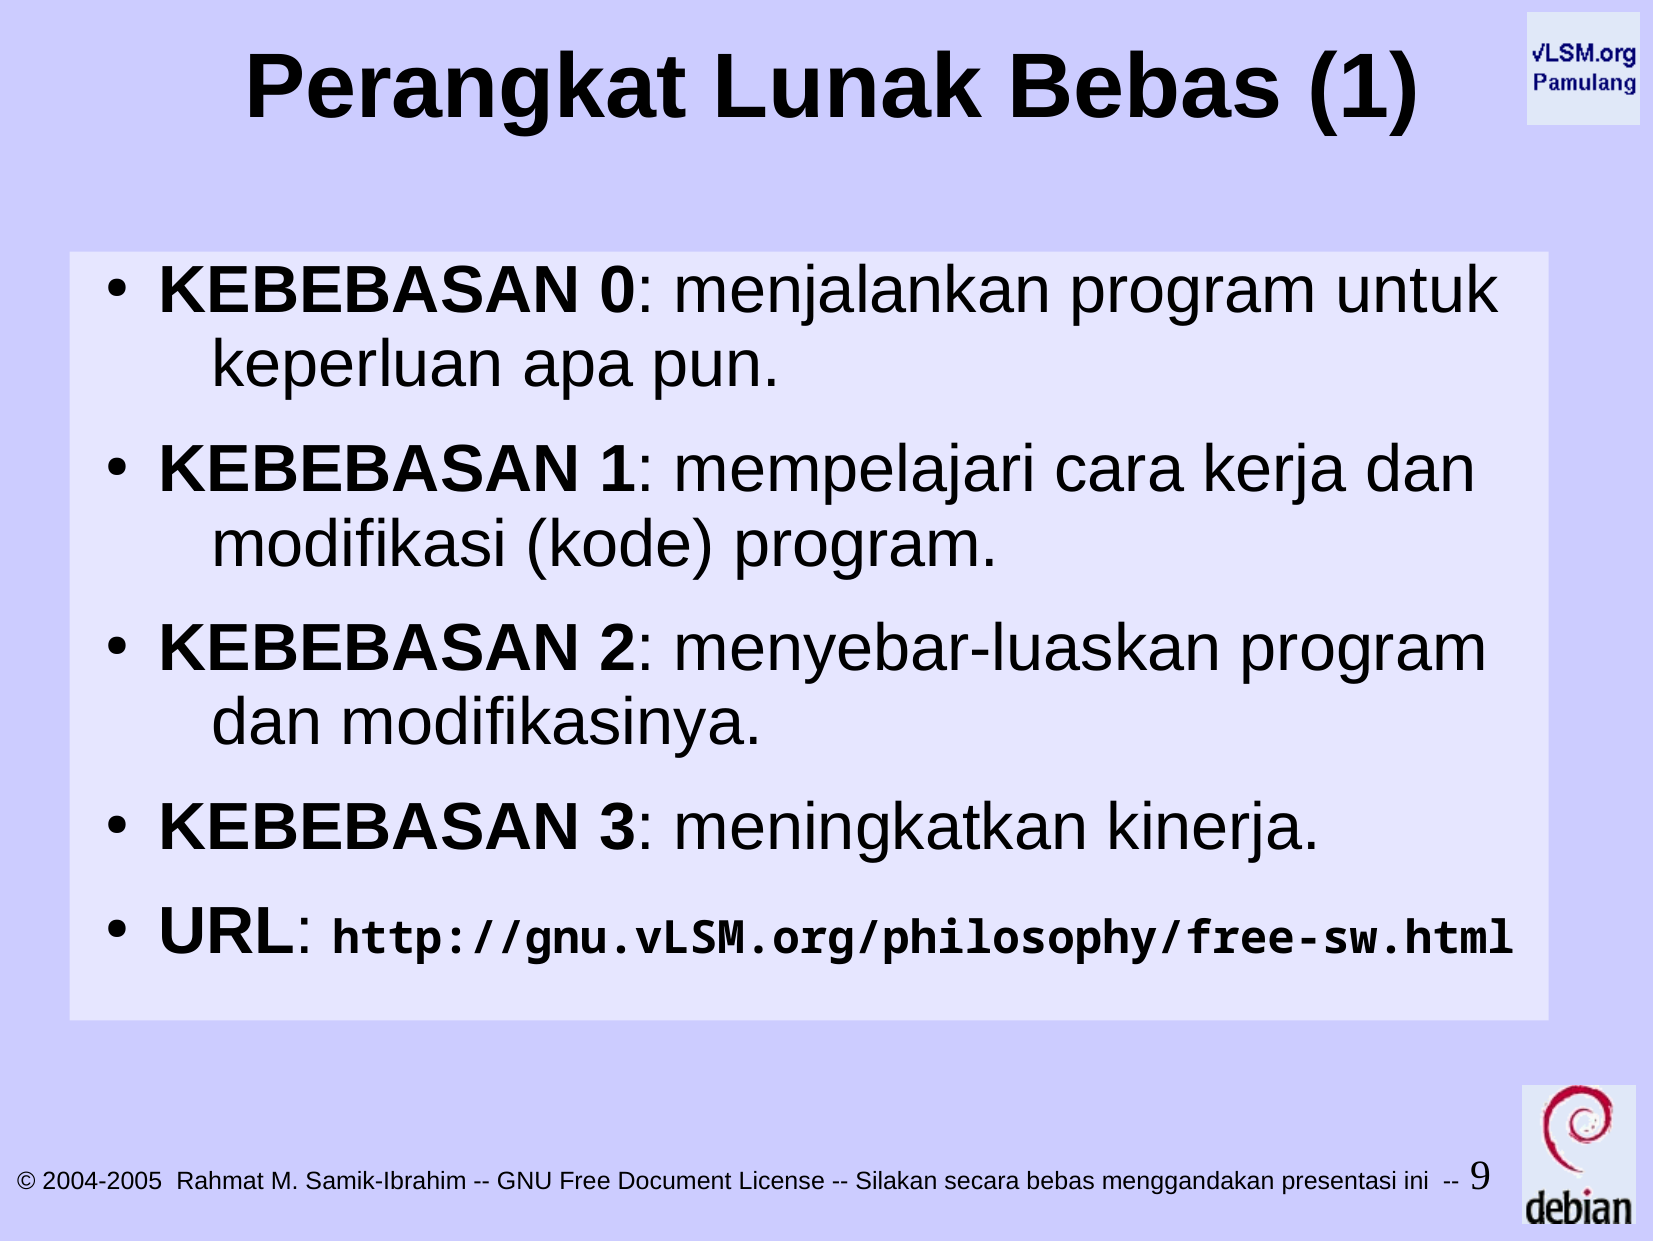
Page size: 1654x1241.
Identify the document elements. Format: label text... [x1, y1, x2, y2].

title Perangkat Lunak Bebas (1) [40, 31, 1625, 142]
picture [1522, 1085, 1636, 1224]
list KEBEBASAN 0: menjalankan program untuk keperluan apa pun. KEBEBASAN 1: mempelajari cara kerja dan modifikasi (kode) program. KEBEBASAN 2: menyebar-luaskan program dan modifikasinya. KEBEBASAN 3: meningkatkan kinerja. URL: http://gnu.vLSM.org/philosophy/free-sw.html [69, 251, 1549, 1021]
picture [1527, 12, 1640, 125]
